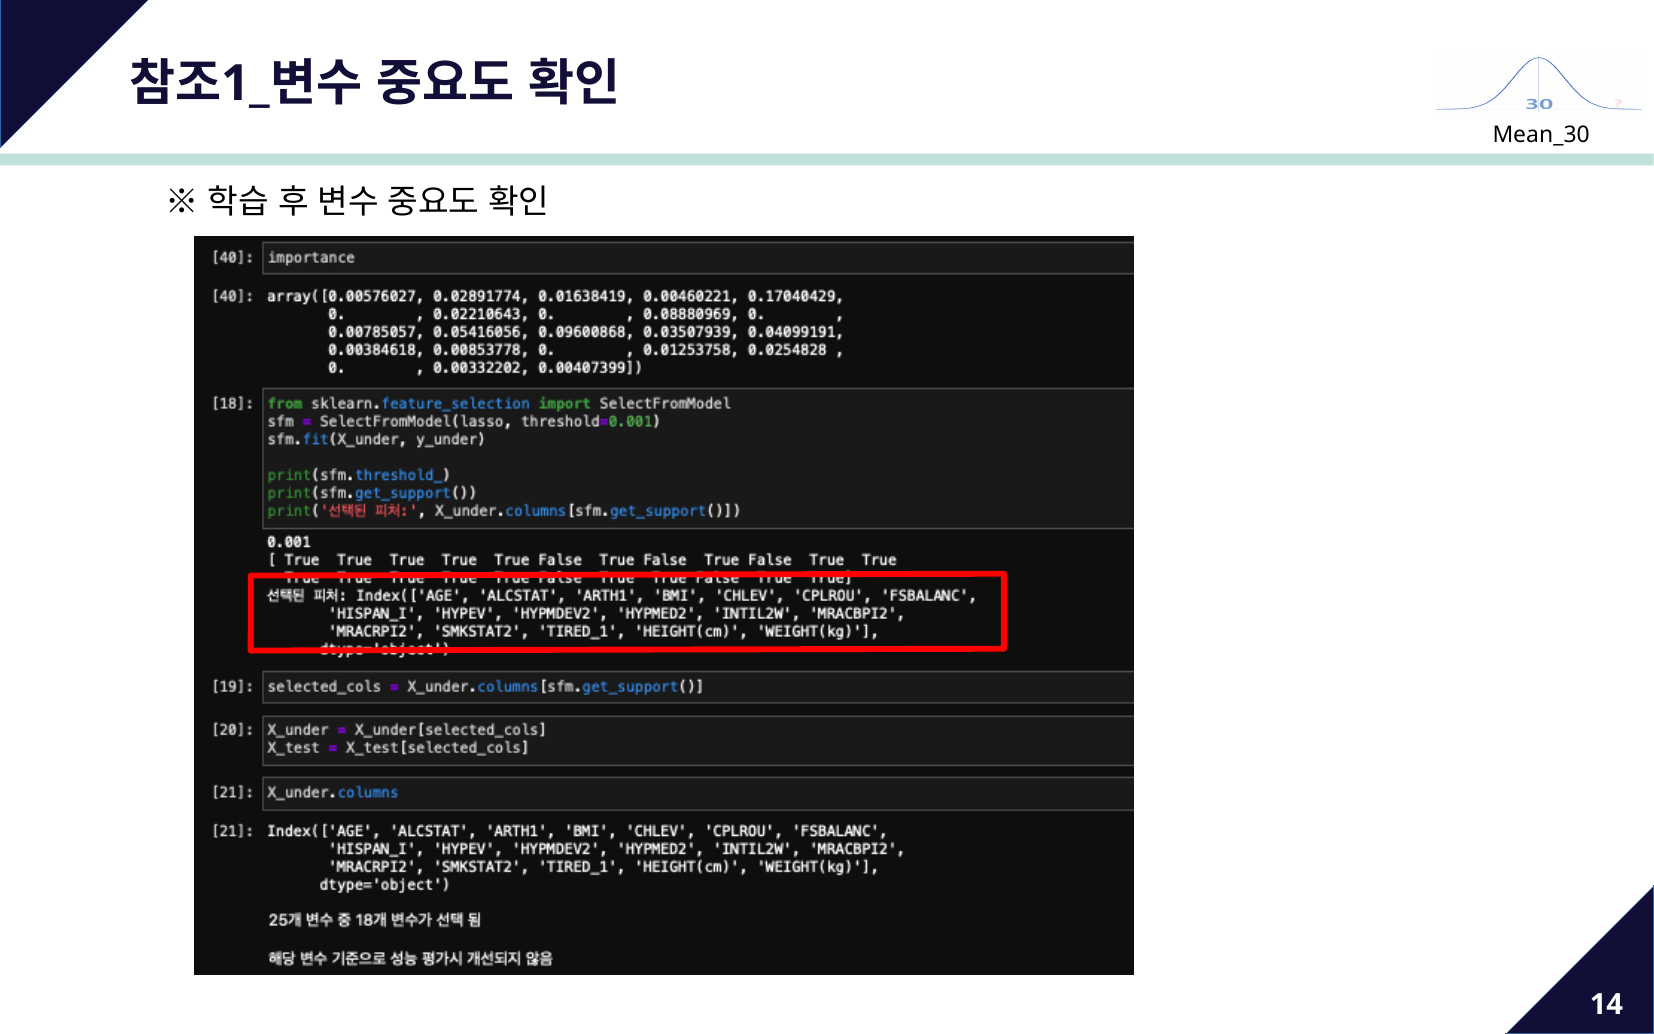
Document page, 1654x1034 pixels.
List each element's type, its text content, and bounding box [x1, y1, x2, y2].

text_box <숫자> [1556, 981, 1654, 1025]
picture [194, 236, 1134, 975]
picture [1434, 55, 1642, 113]
text_box [250, 573, 1004, 651]
list ※ 학습 후 변수 중요도 확인 [94, 182, 1583, 980]
title 참조1_변수 중요도 확인 [129, 41, 1618, 148]
text_box Mean_30 [1446, 118, 1636, 148]
